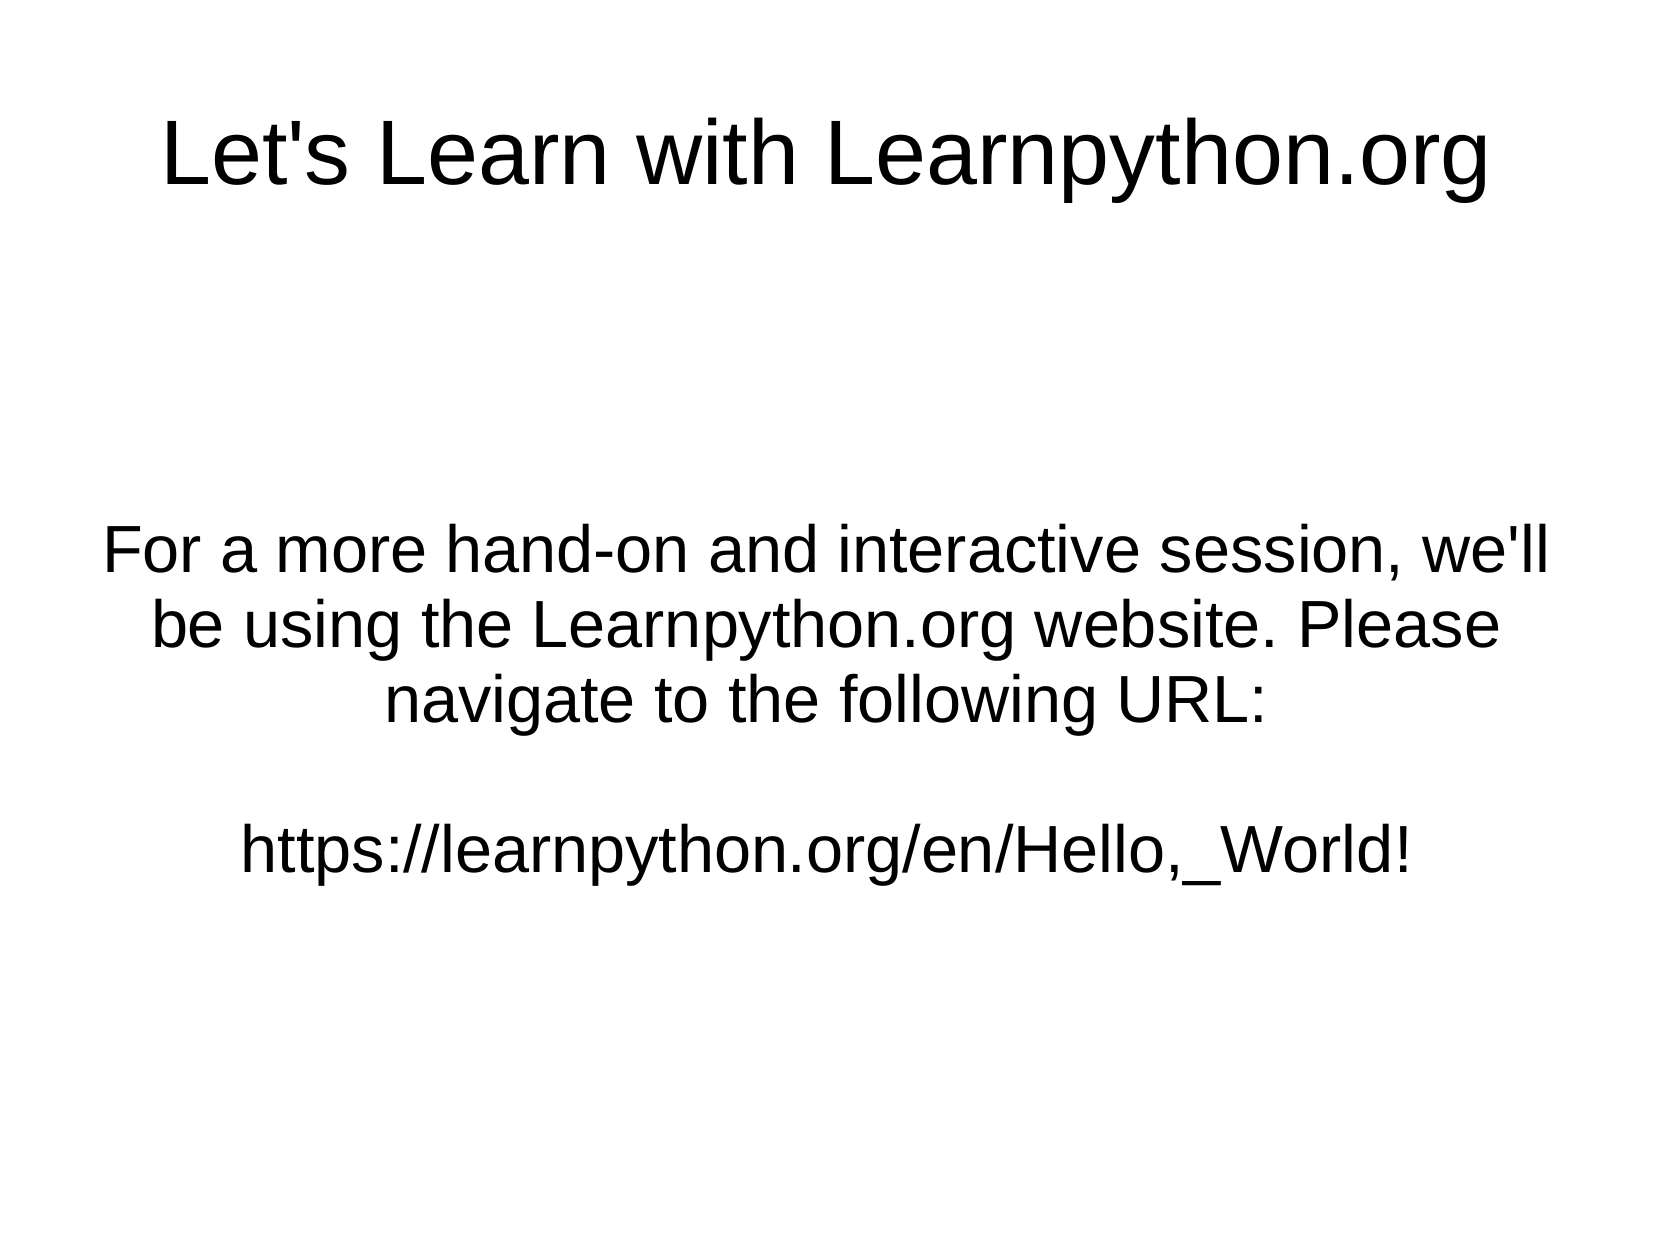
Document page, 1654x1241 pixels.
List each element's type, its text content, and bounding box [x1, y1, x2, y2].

title Let's Learn with Learnpython.org [82, 49, 1571, 257]
subtitle For a more hand-on and interactive session, we'll be using the Learnpython.org website. Please navigate to the following URL: https://learnpython.org/en/Hello,_World! [82, 288, 1571, 1111]
